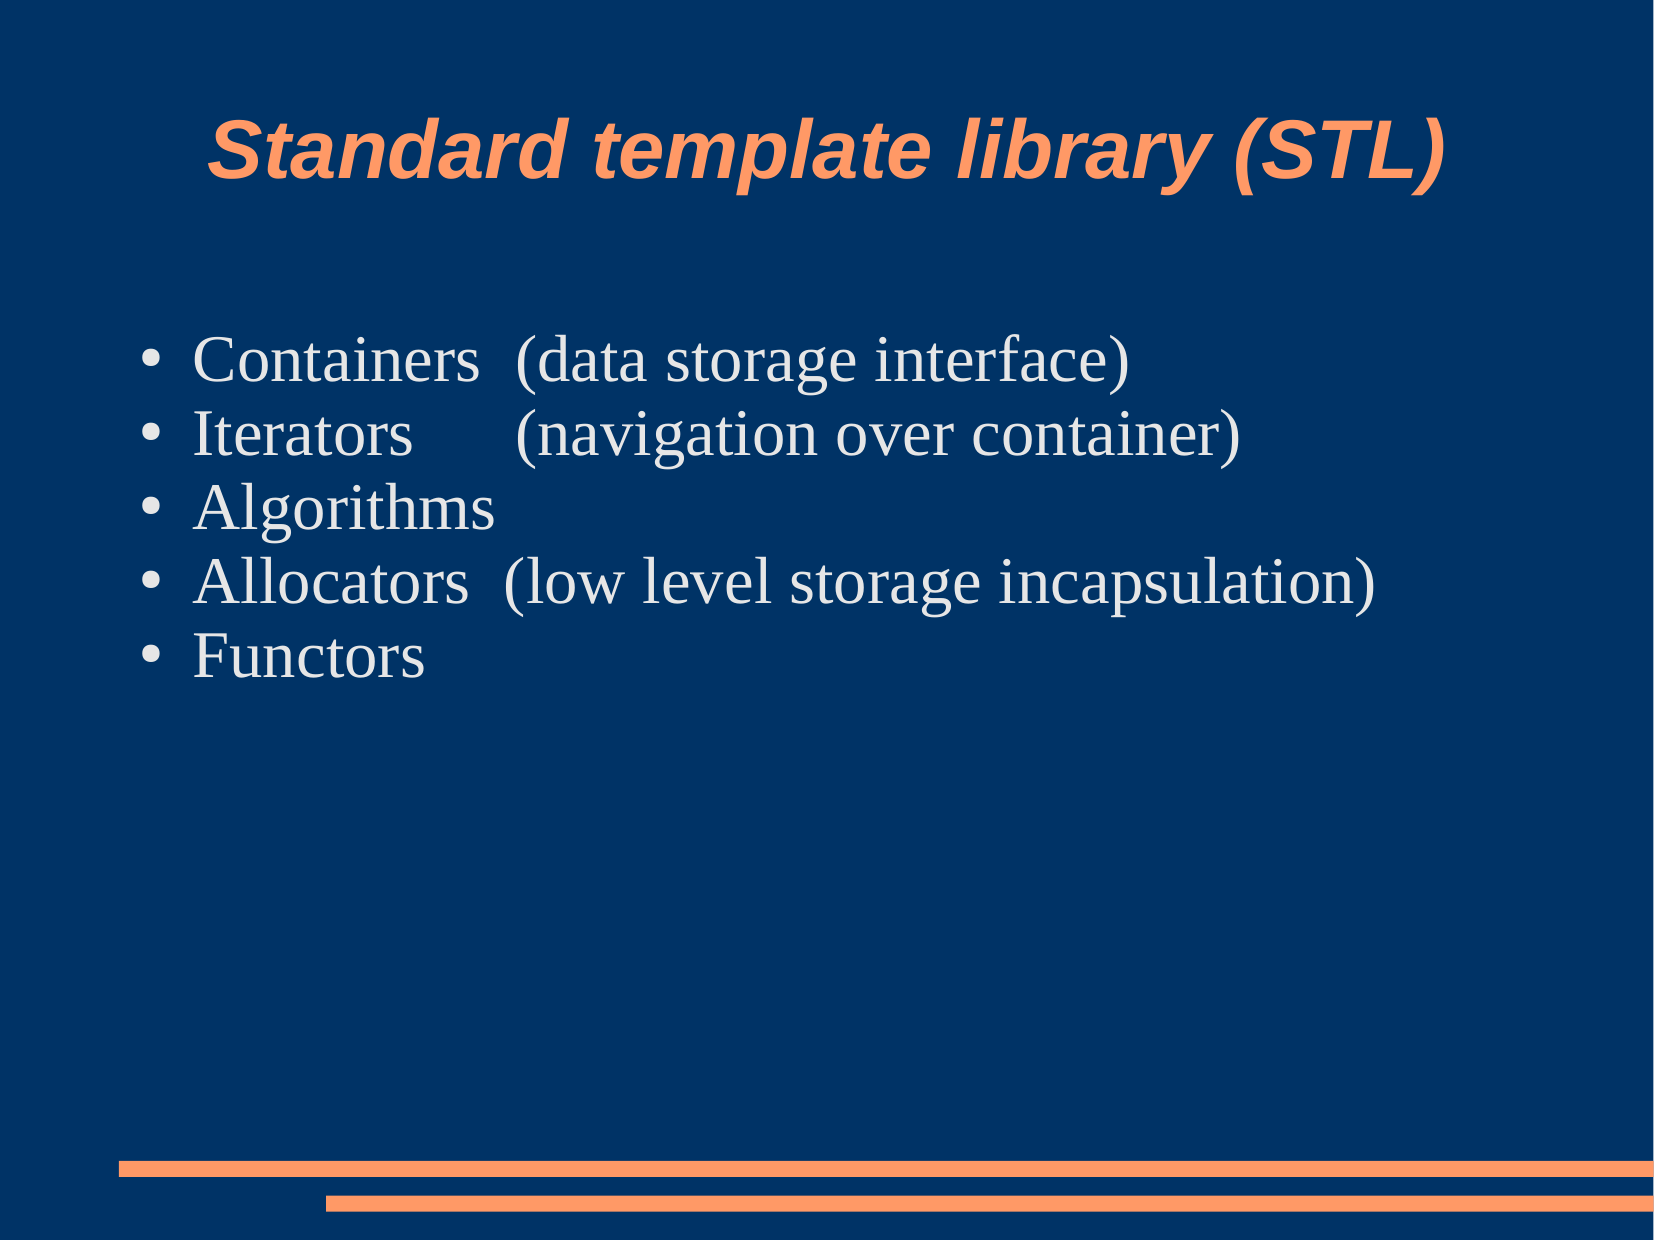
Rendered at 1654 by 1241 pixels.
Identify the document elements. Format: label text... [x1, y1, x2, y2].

list Containers (data storage interface) Iterators (navigation over container) Algorithms Allocators (low level storage incapsulation) Functors [121, 322, 1561, 1133]
title Standard template library (STL) [121, 46, 1534, 254]
